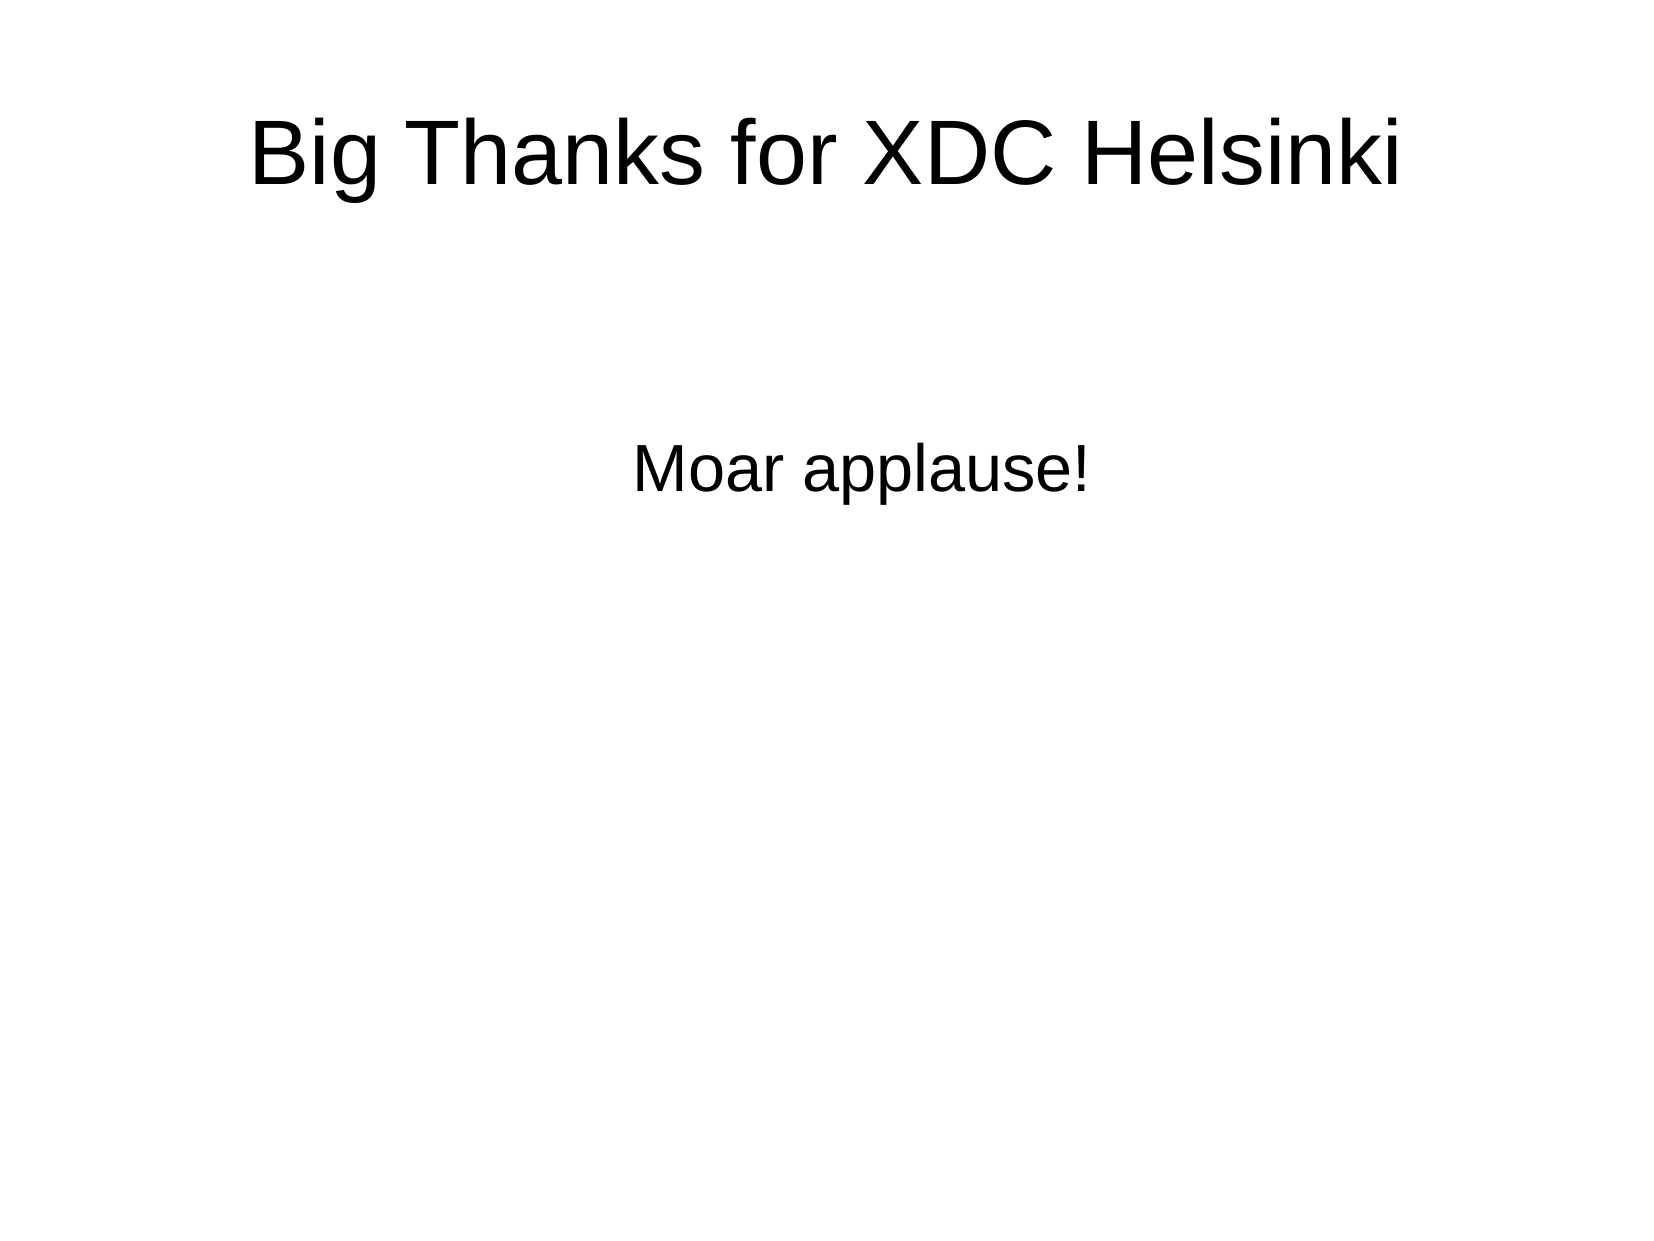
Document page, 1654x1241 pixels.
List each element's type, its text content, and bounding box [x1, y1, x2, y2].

list Moar applause! [82, 431, 1571, 1021]
title Big Thanks for XDC Helsinki [82, 49, 1571, 257]
